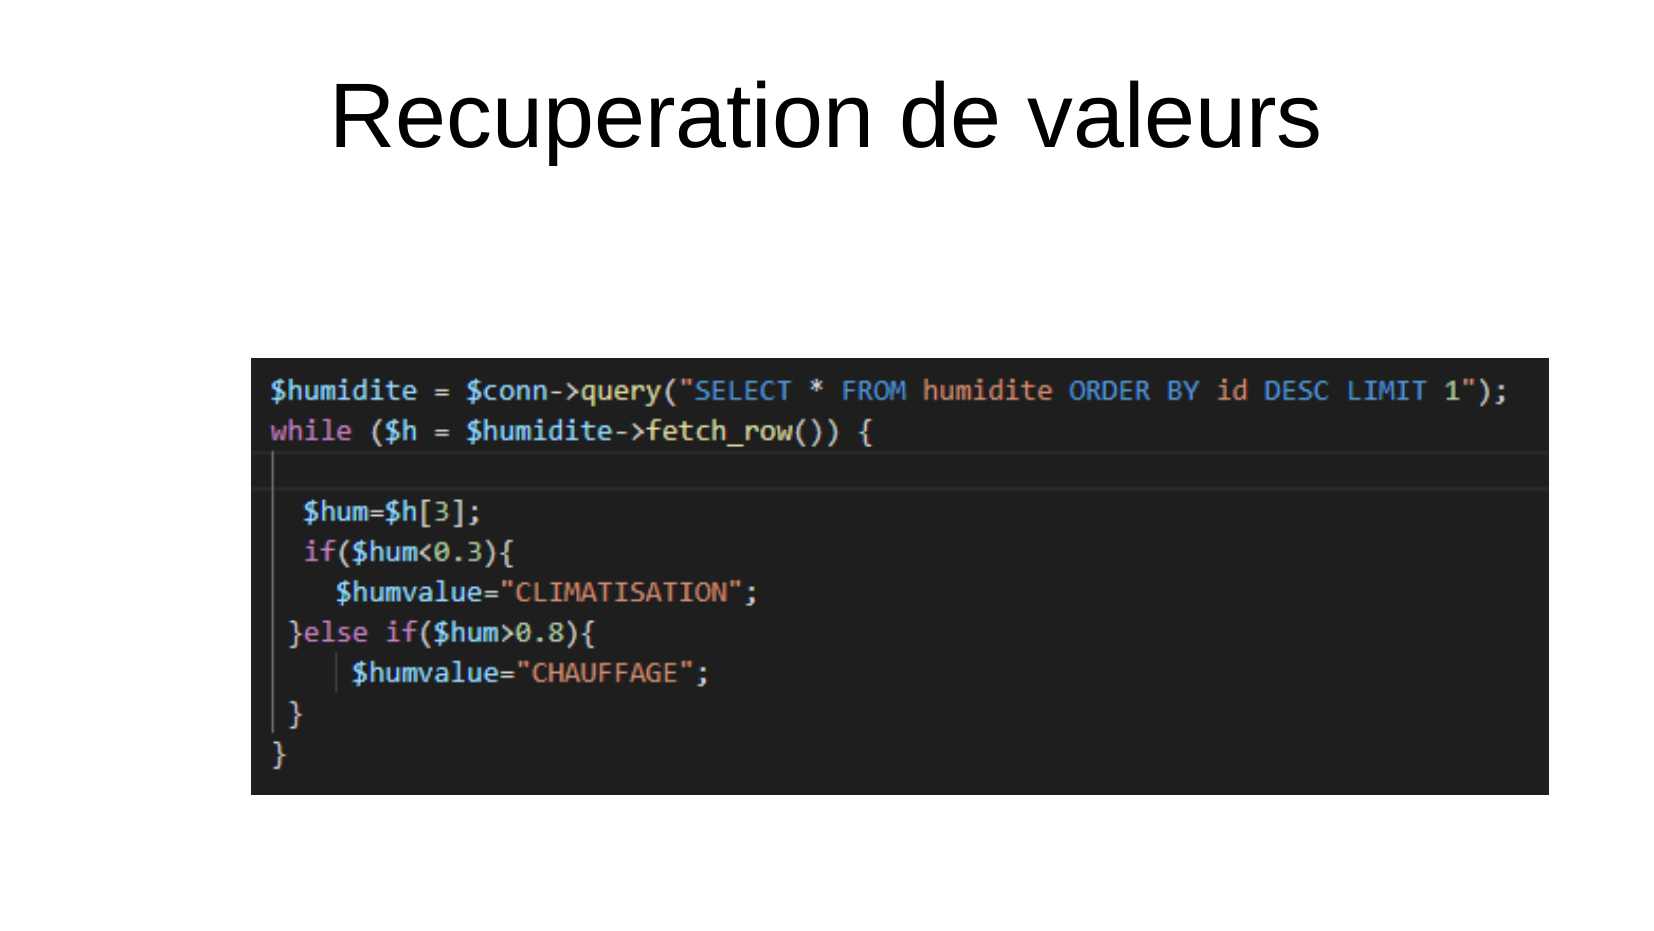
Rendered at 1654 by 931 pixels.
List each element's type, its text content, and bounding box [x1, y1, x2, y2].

picture [251, 358, 1549, 795]
text_box Recuperation de valeurs [14, 48, 1640, 361]
